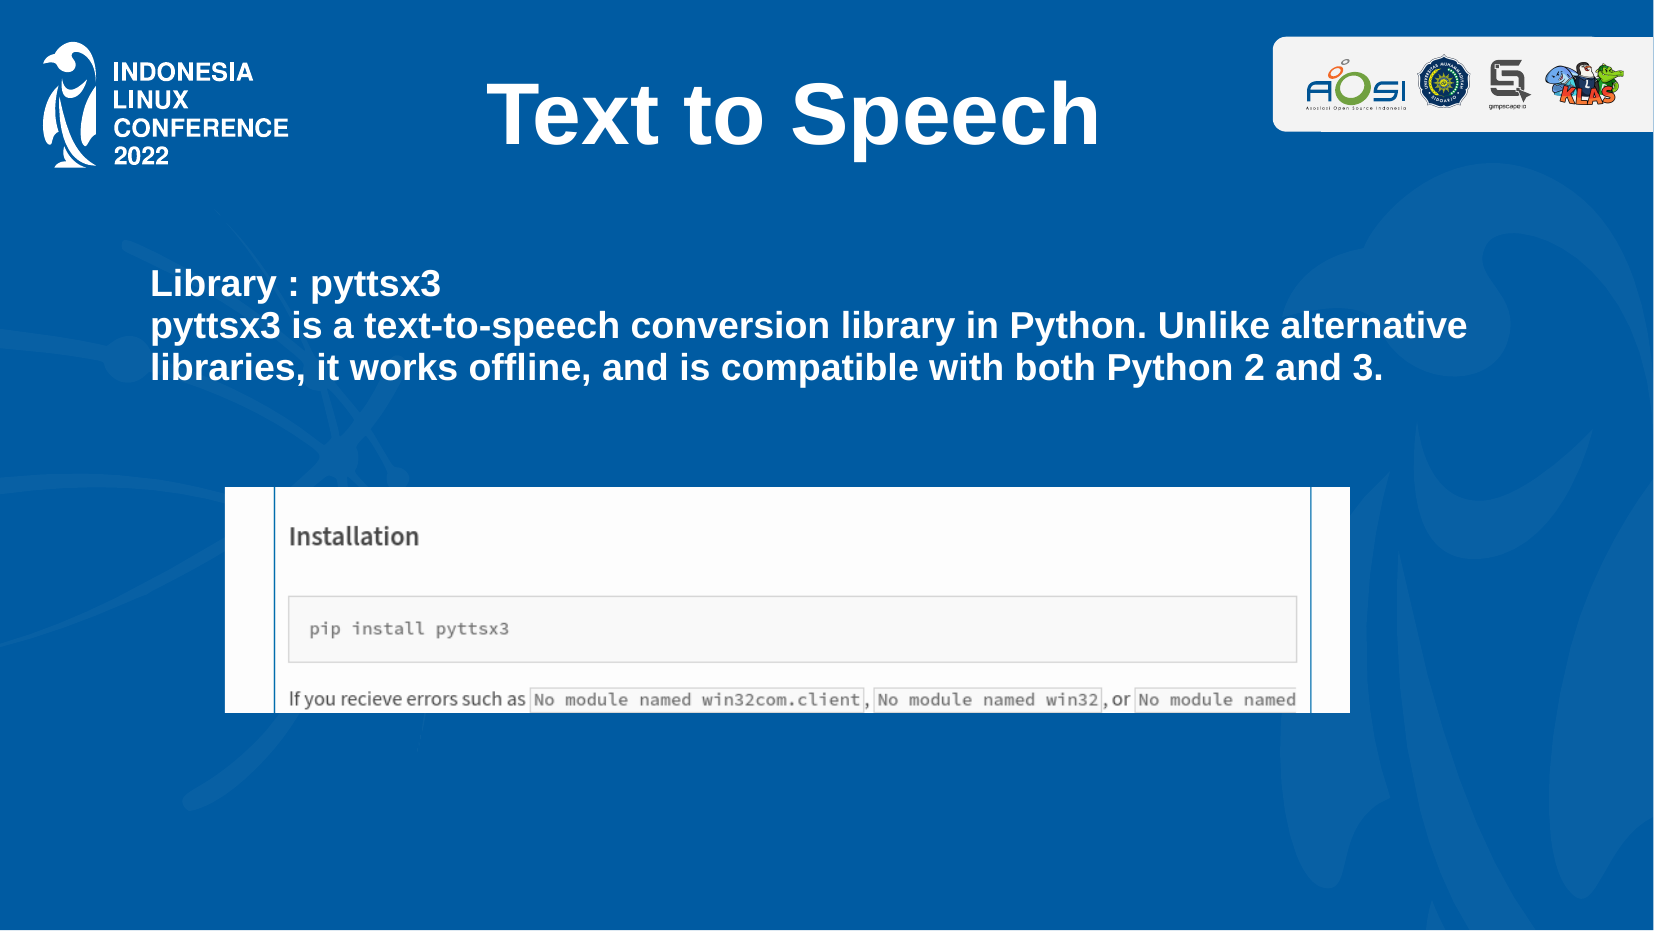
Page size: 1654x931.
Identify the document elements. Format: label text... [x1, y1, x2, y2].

picture [224, 487, 1351, 713]
picture [1417, 54, 1471, 108]
picture [1545, 62, 1624, 105]
title Text to Speech [486, 65, 1463, 188]
text_box Library : pyttsx3 pyttsx3 is a text-to-speech conversion library in Python. Unlike alternative libraries, it works offline, and is compatible with both Python 2 and 3. [150, 262, 1501, 848]
